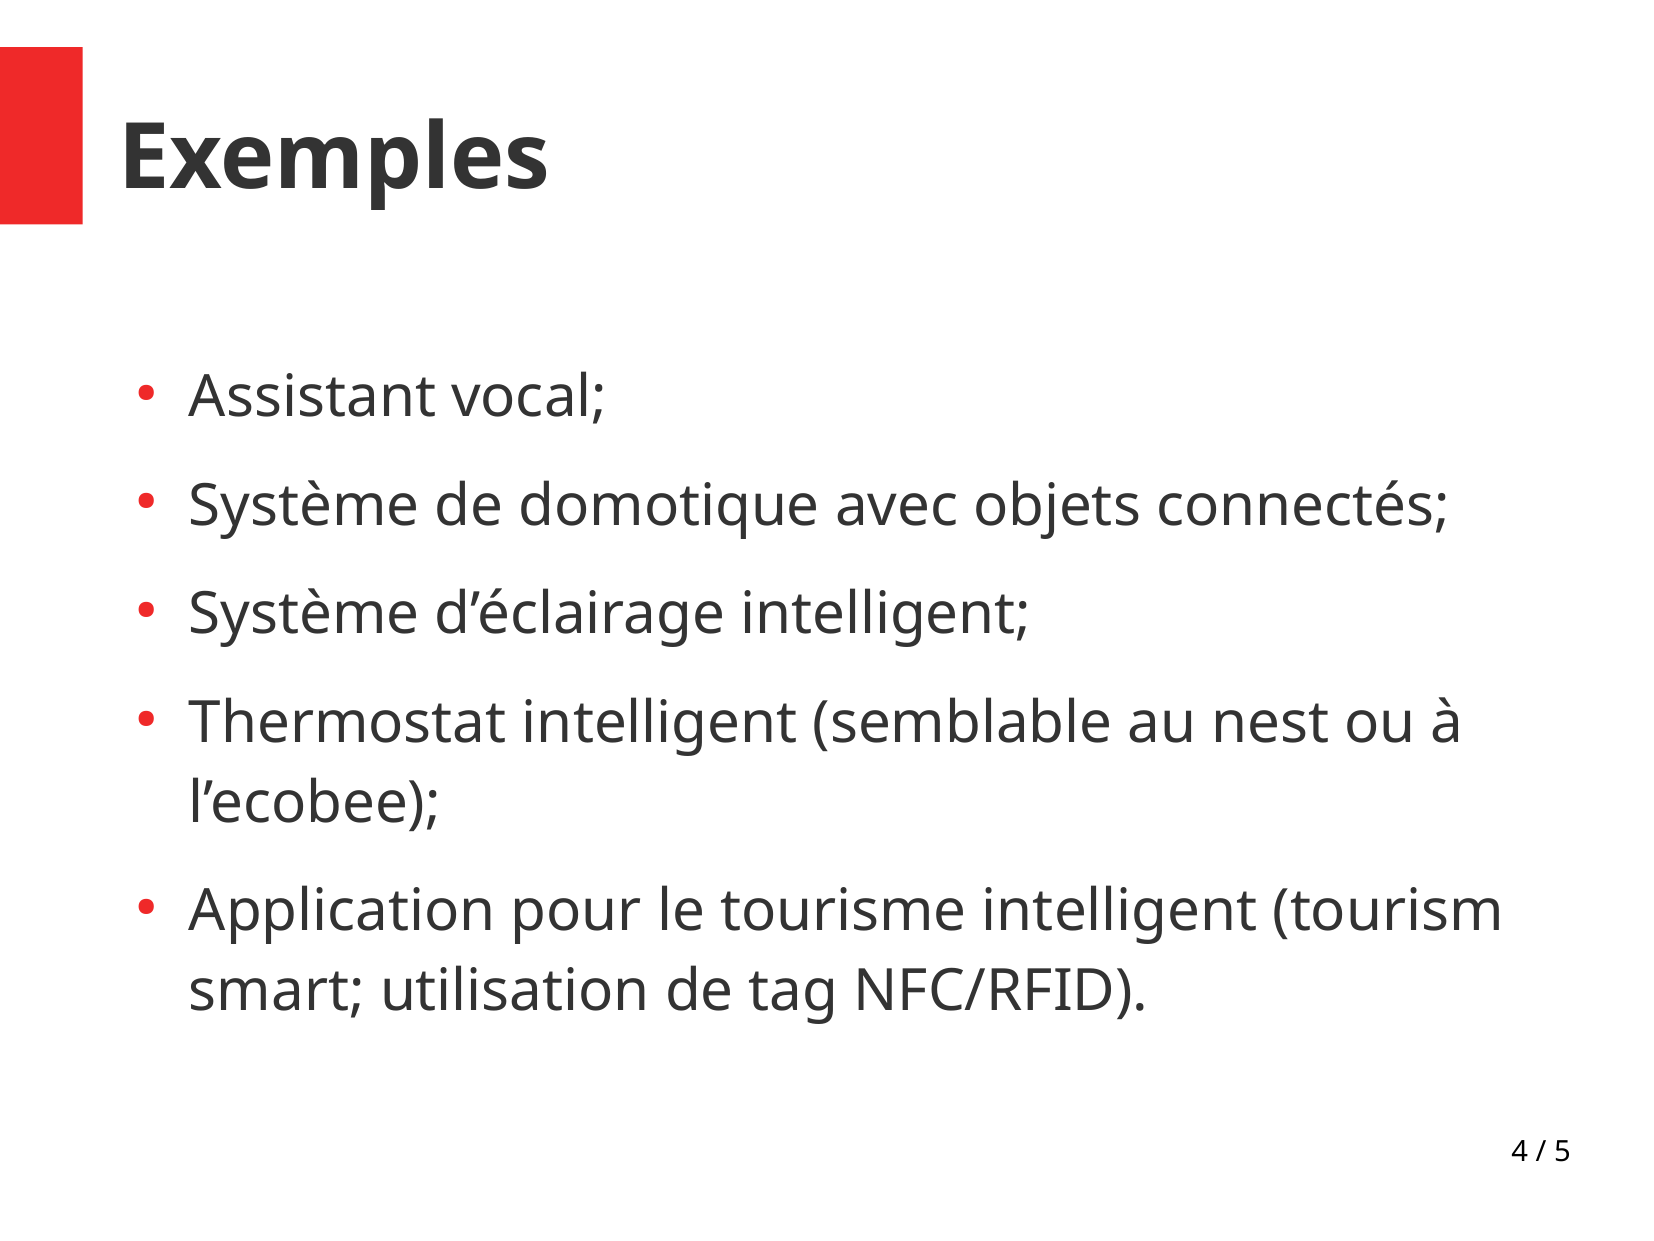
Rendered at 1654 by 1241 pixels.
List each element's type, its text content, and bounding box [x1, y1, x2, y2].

list Assistant vocal; Système de domotique avec objets connectés; Système d’éclairage intelligent; Thermostat intelligent (semblable au nest ou à l’ecobee); Application pour le tourisme intelligent (tourism smart; utilisation de tag NFC/RFID). [118, 354, 1536, 1074]
title Exemples [118, 49, 1571, 257]
